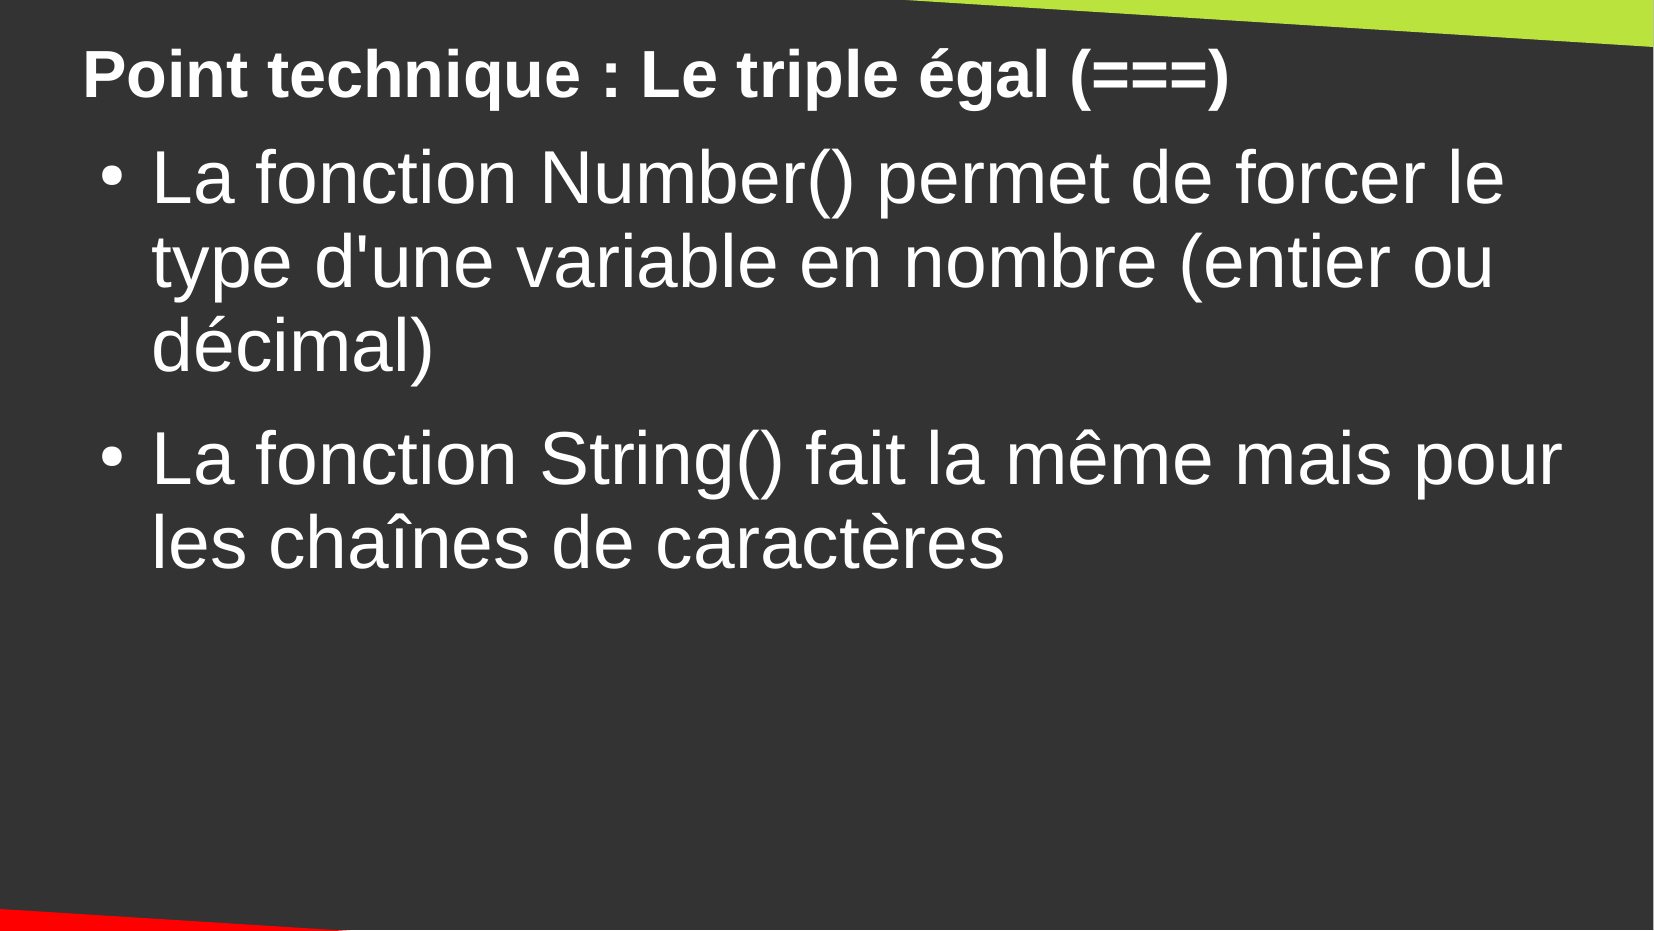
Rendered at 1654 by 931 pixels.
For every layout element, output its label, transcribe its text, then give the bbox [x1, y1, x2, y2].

title Point technique : Le triple égal (===) [82, 37, 1571, 114]
list La fonction Number() permet de forcer le type d'une variable en nombre (entier ou décimal) La fonction String() fait la même mais pour les chaînes de caractères [80, 135, 1620, 697]
text_box [905, 0, 1654, 48]
text_box [0, 908, 351, 931]
